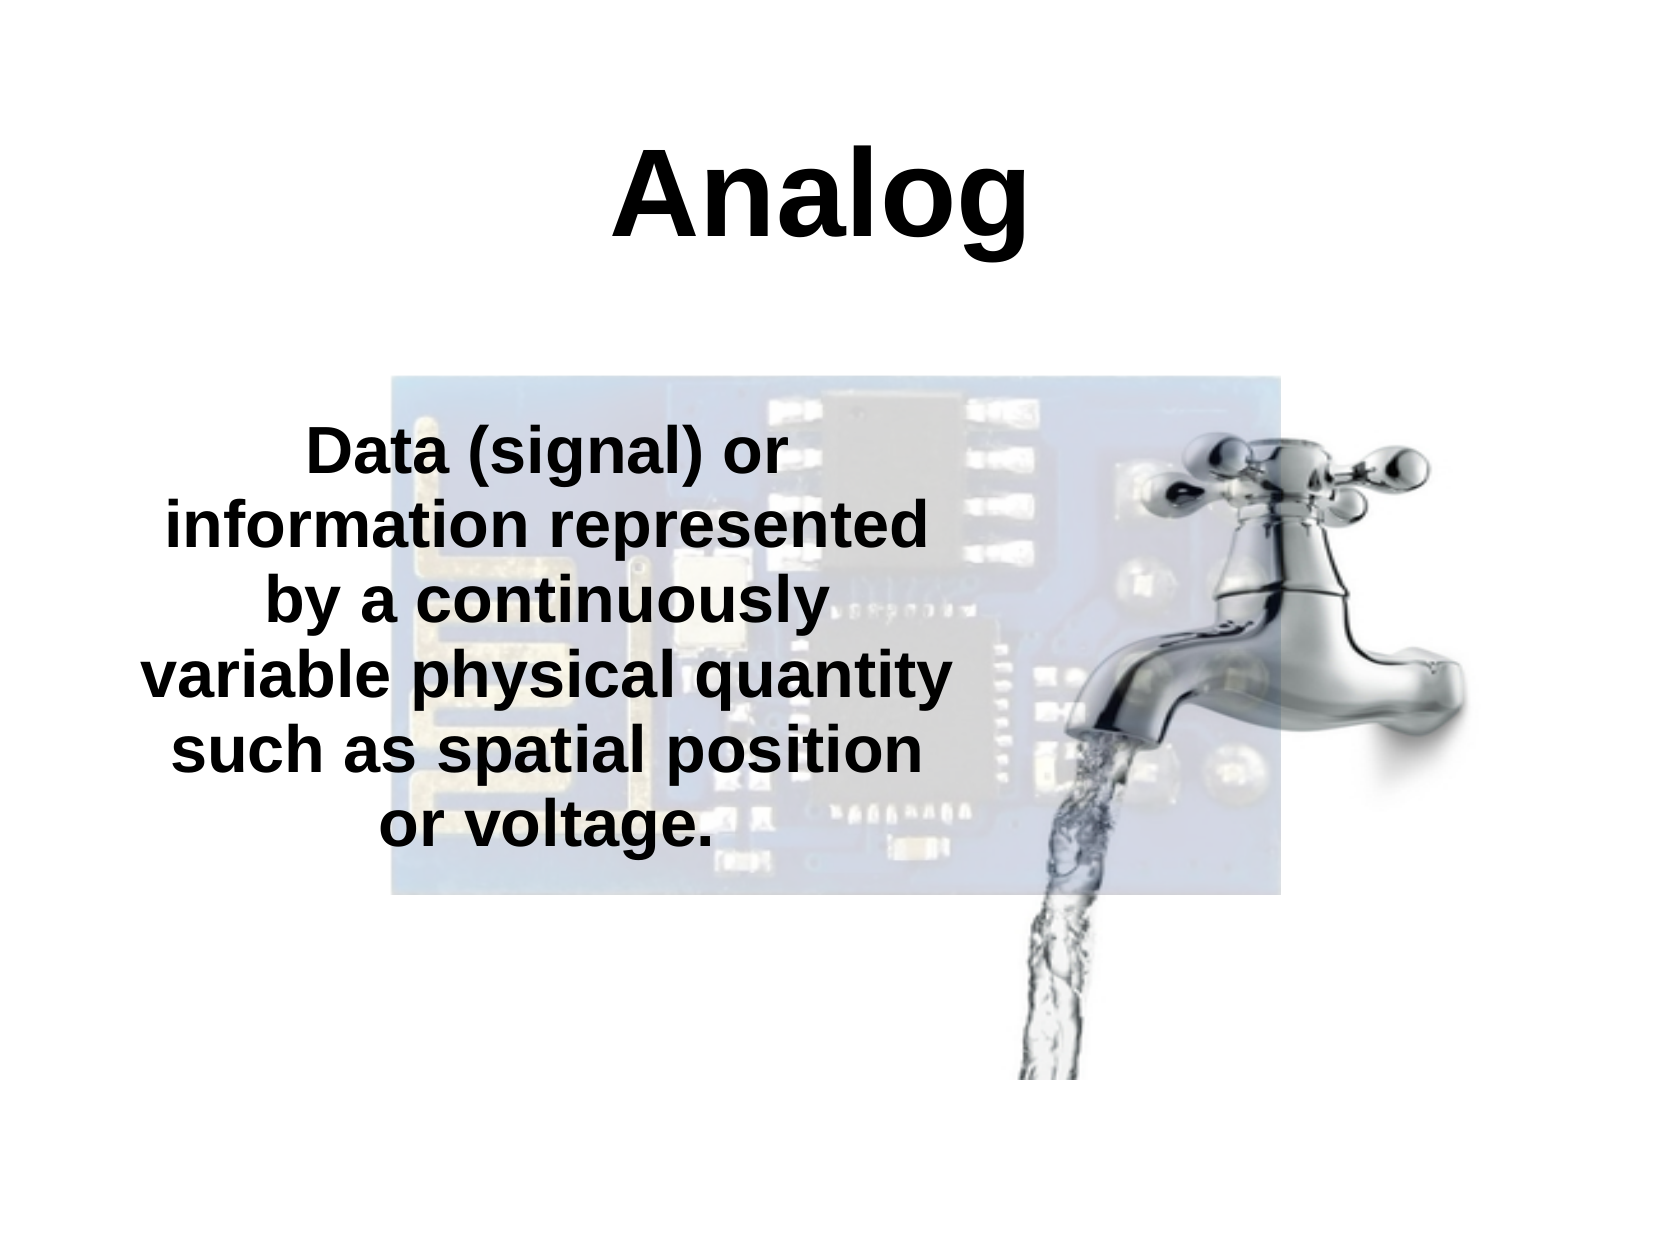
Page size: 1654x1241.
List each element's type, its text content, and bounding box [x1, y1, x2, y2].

text_box Data (signal) or information represented by a continuously variable physical quantity such as spatial position or voltage. [135, 412, 961, 862]
title Analog [89, 90, 1579, 298]
picture [390, 359, 1606, 1081]
